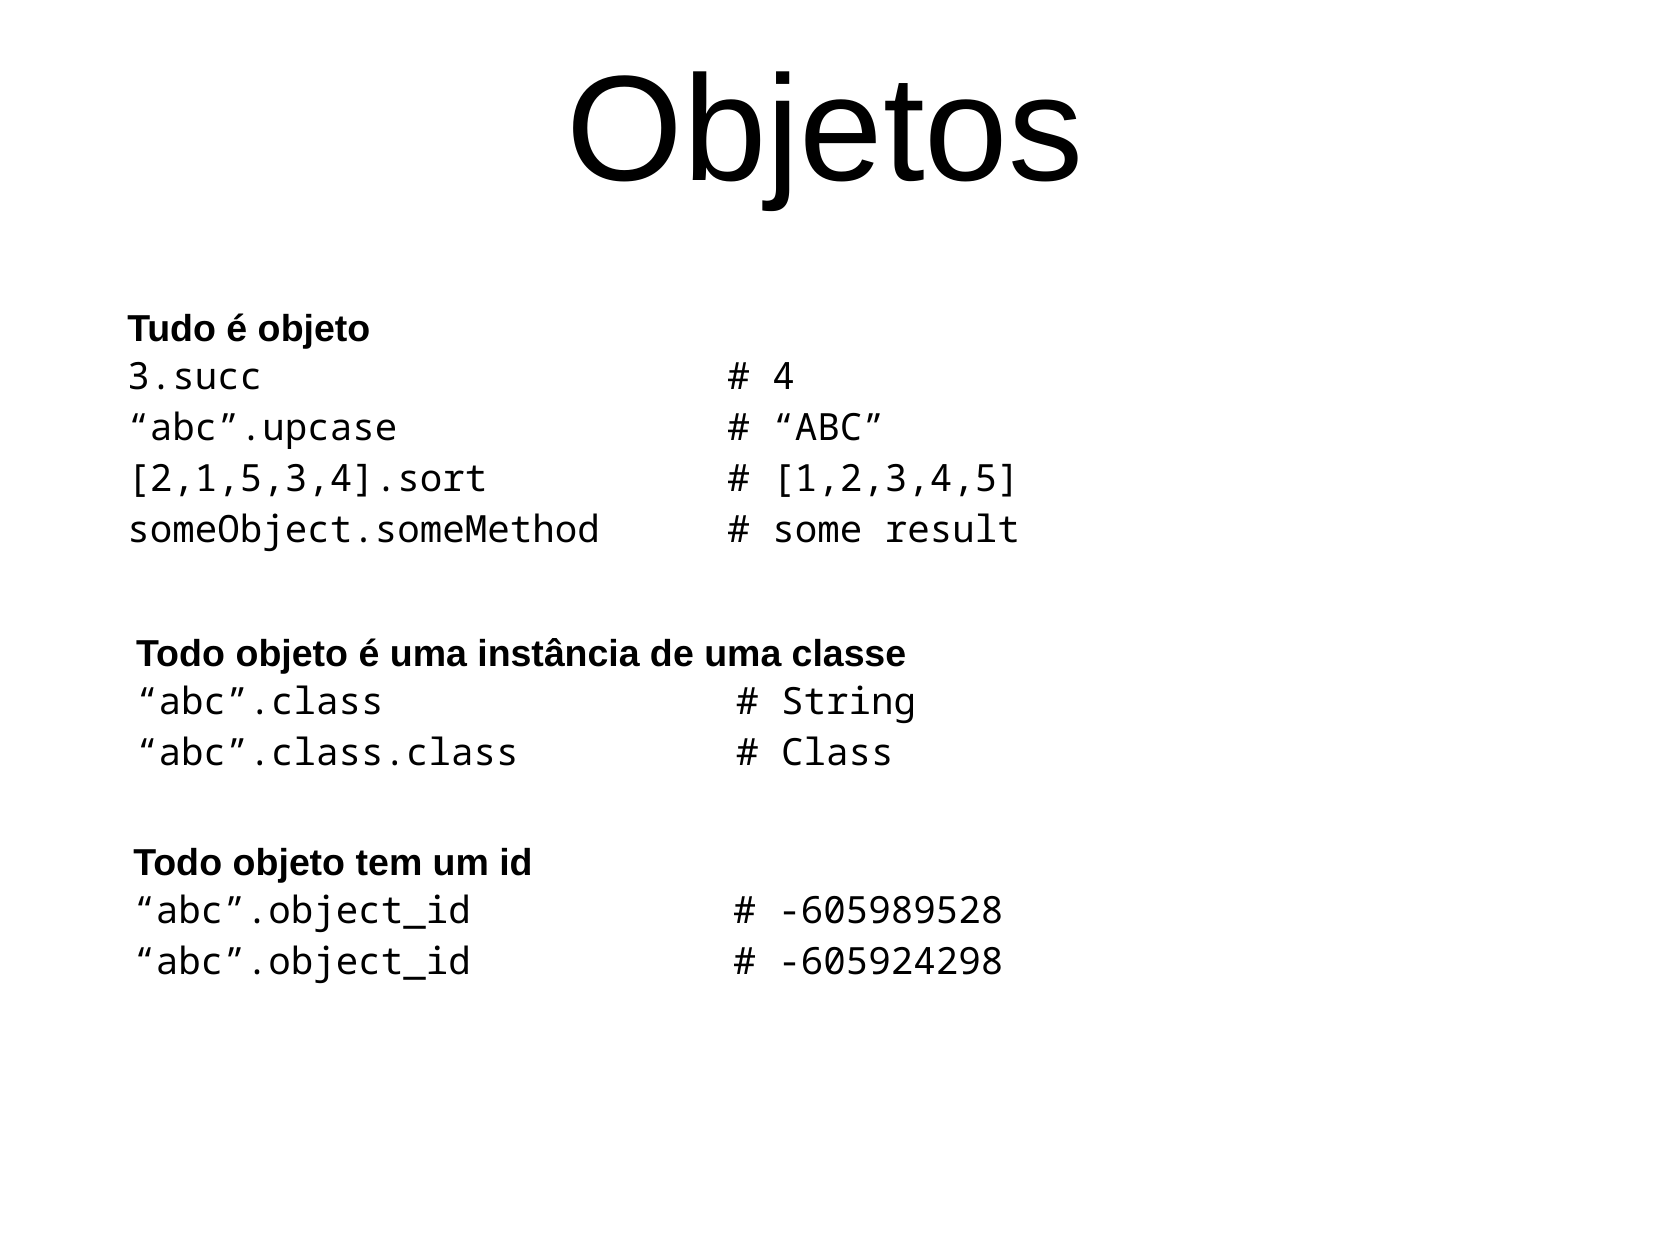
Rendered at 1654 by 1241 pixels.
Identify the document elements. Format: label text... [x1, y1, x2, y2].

text_box Tudo é objeto 3.succ # 4 “abc”.upcase # “ABC” [2,1,5,3,4].sort # [1,2,3,4,5] someObject.someMethod # some result [112, 300, 1613, 531]
text_box Todo objeto tem um id “abc”.object_id # -605989528 “abc”.object_id # -605924298 [118, 834, 1313, 979]
text_box Objetos [487, 37, 1163, 220]
text_box Todo objeto é uma instância de uma classe “abc”.class # String “abc”.class.class # Class [121, 625, 1044, 788]
